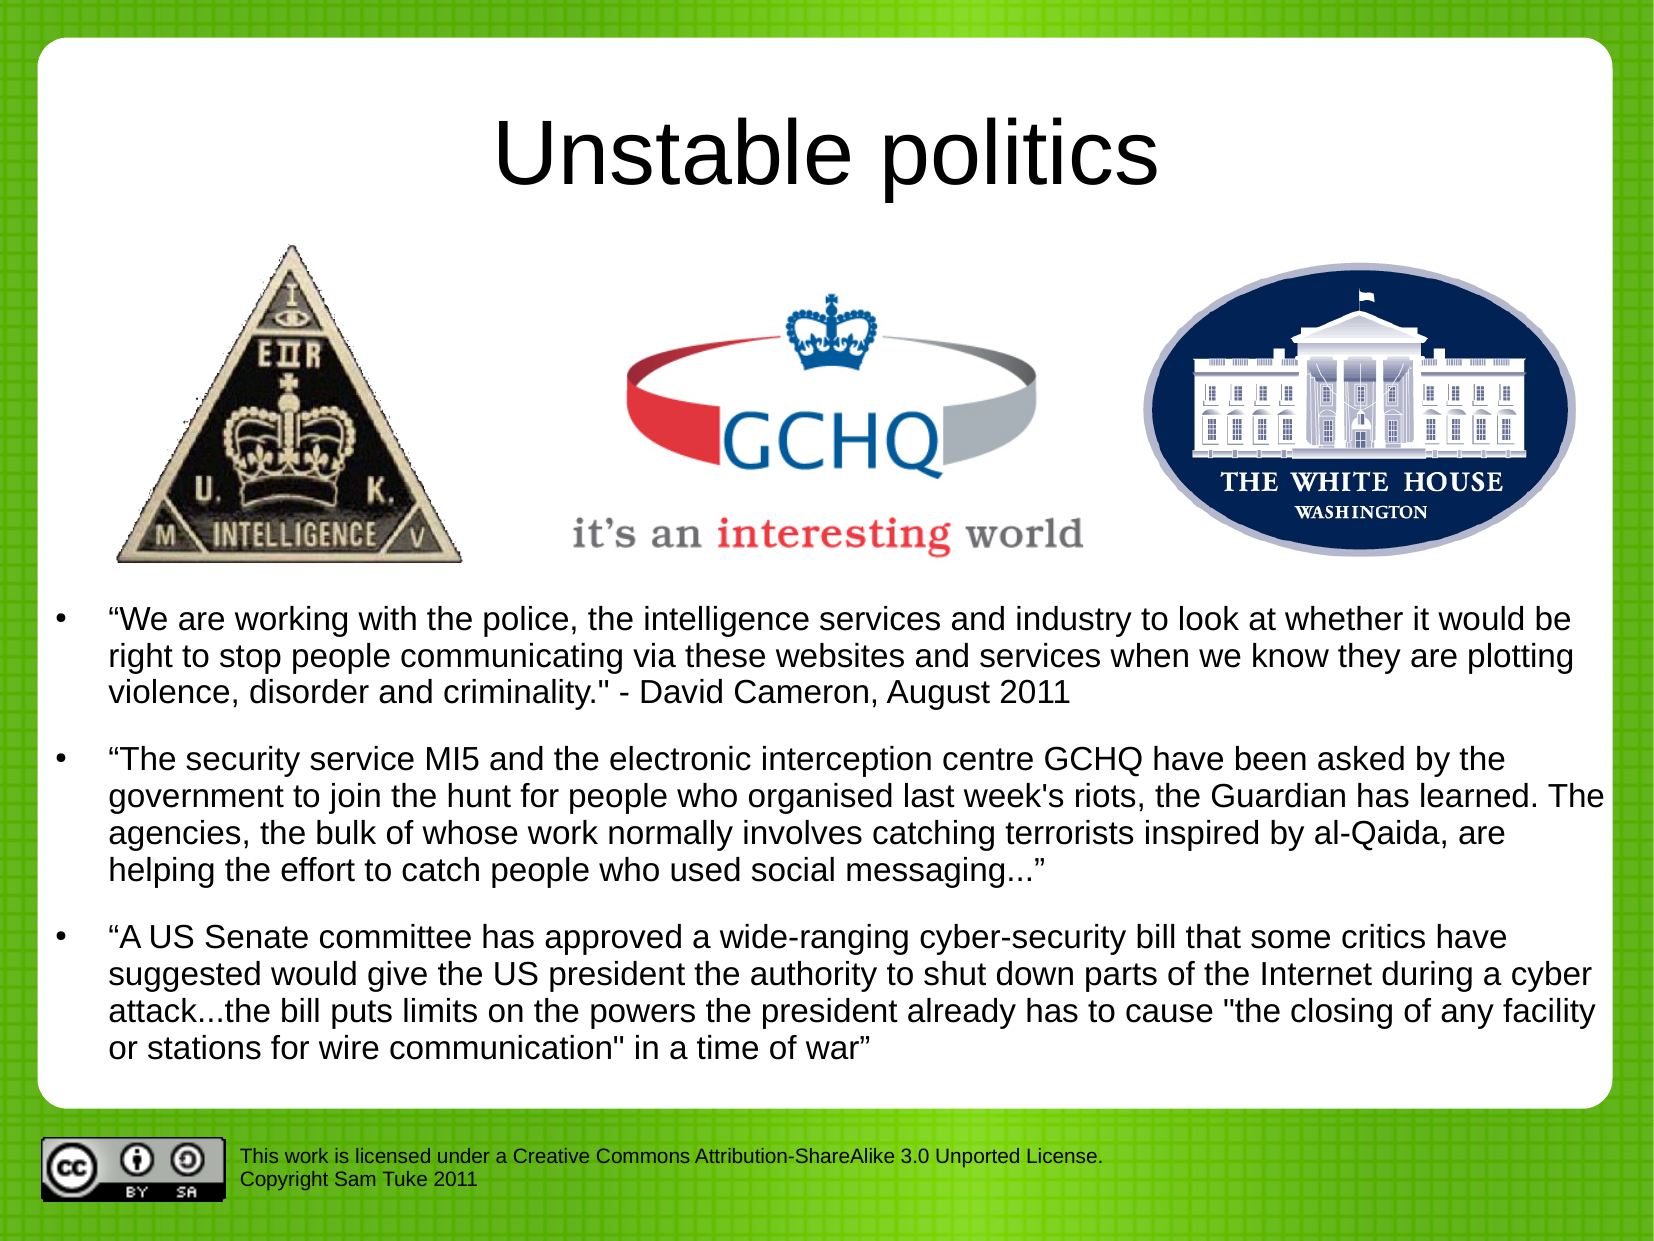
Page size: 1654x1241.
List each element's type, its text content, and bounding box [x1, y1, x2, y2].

list “We are working with the police, the intelligence services and industry to look at whether it would be right to stop people communicating via these websites and services when we know they are plotting violence, disorder and criminality." - David Cameron, August 2011 “The security service MI5 and the electronic interception centre GCHQ have been asked by the government to join the hunt for people who organised last week's riots, the Guardian has learned. The agencies, the bulk of whose work normally involves catching terrorists inspired by al-Qaida, are helping the effort to catch people who used social messaging...” “A US Senate committee has approved a wide-ranging cyber-security bill that some critics have suggested would give the US president the authority to shut down parts of the Internet during a cyber attack...the bill puts limits on the powers the president already has to cause "the closing of any facility or stations for wire communication" in a time of war” [37, 600, 1613, 1104]
picture [0, 0, 1654, 1241]
title Unstable politics [82, 49, 1571, 257]
